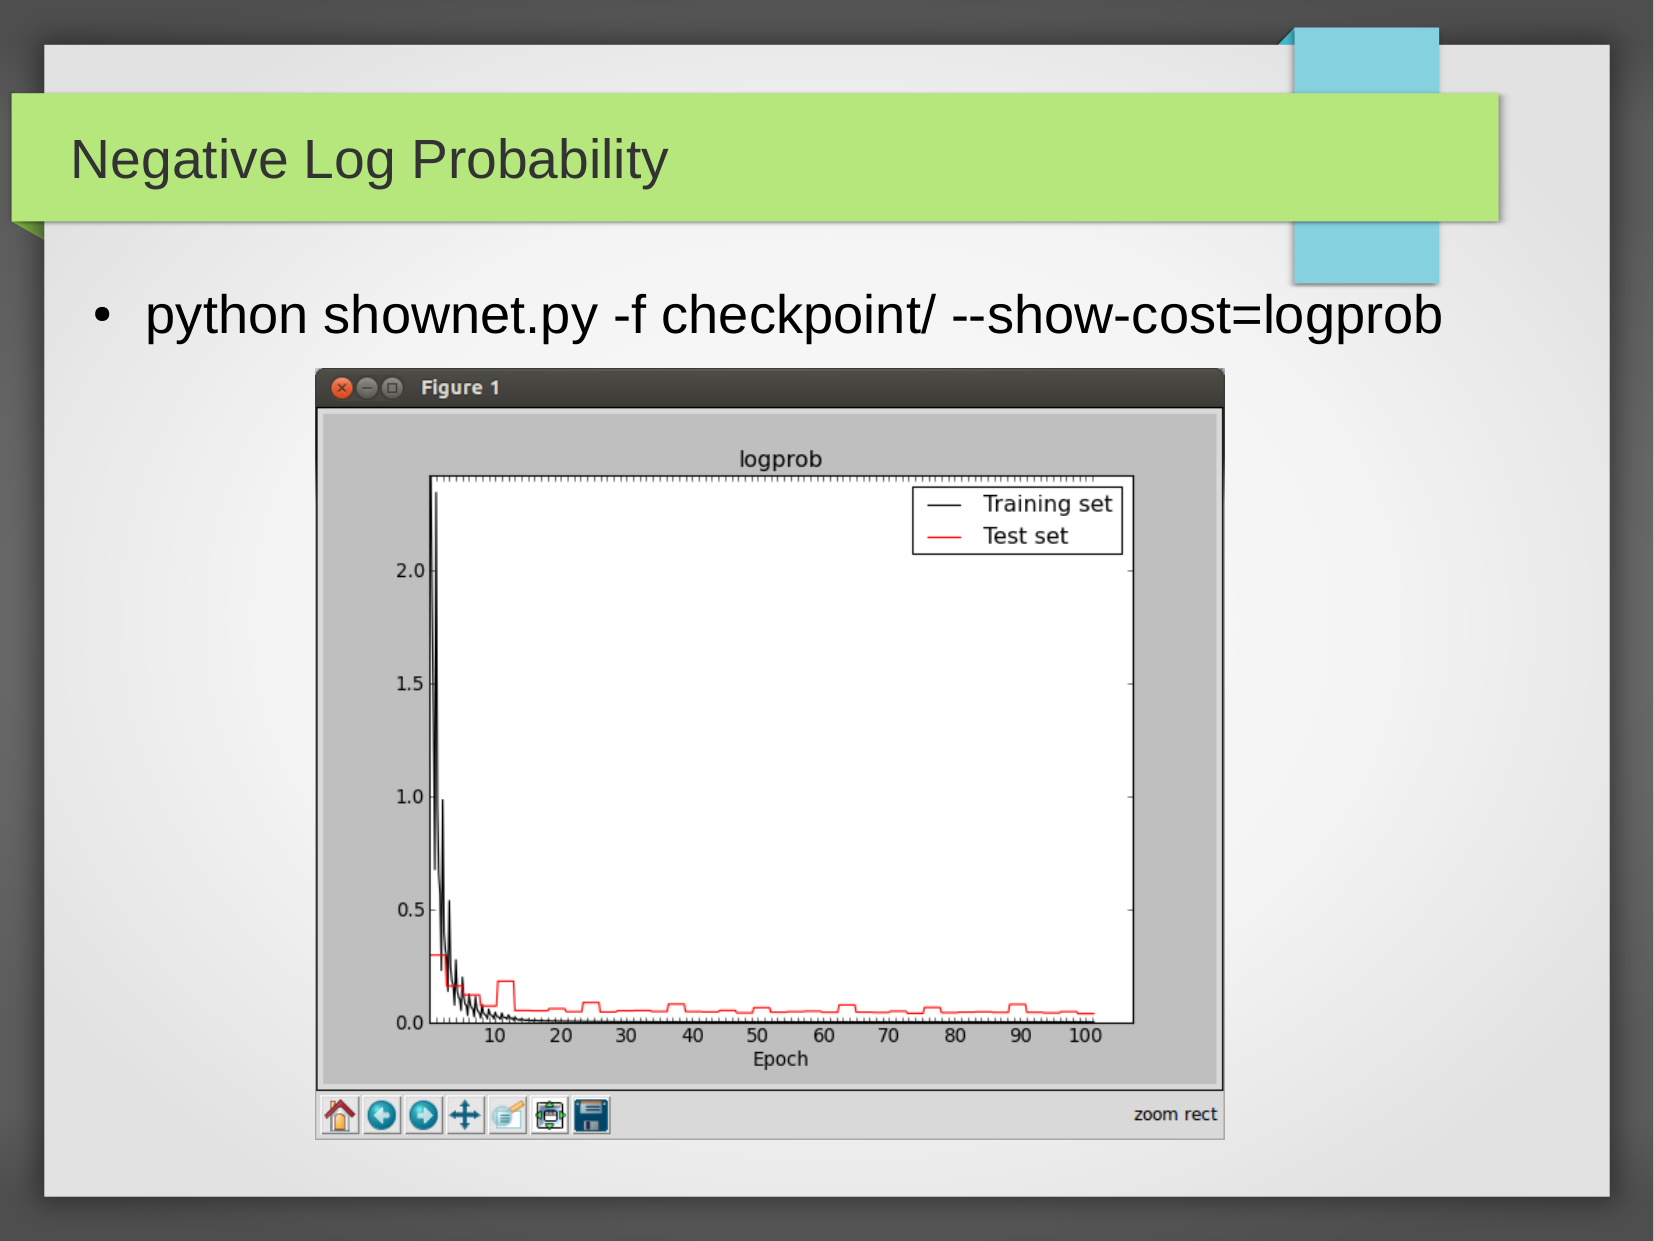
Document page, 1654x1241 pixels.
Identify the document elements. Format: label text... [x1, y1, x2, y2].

picture [0, 0, 1654, 1241]
title Negative Log Probability [70, 106, 1229, 213]
list python shownet.py -f checkpoint/ --show-cost=logprob [75, 285, 1591, 389]
